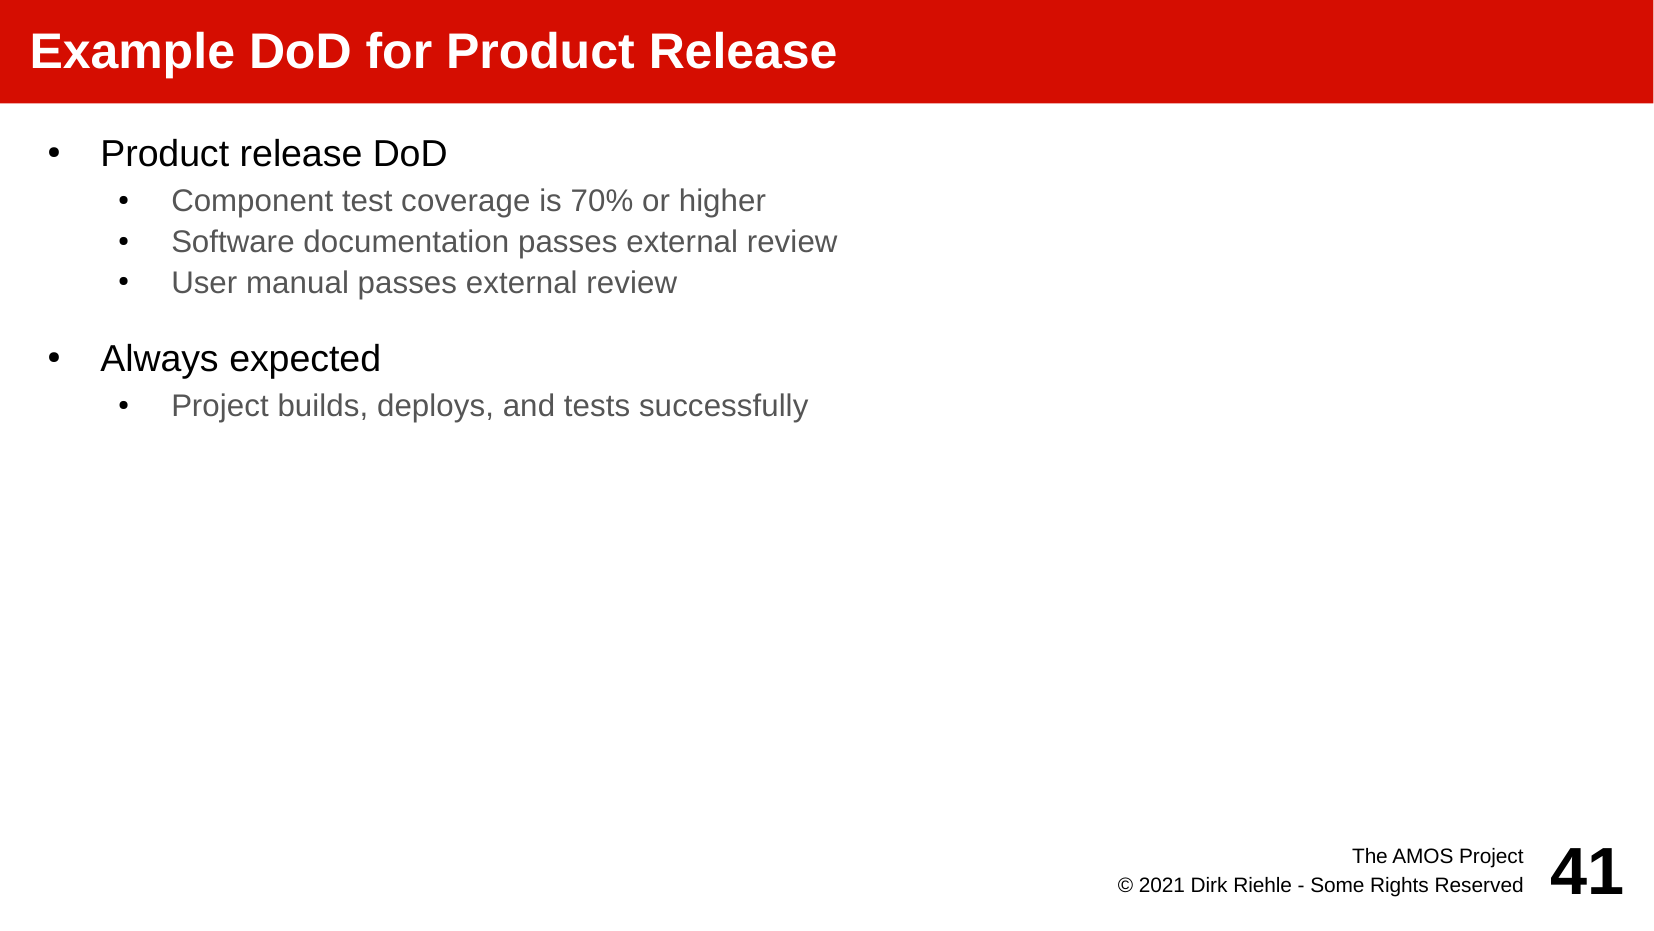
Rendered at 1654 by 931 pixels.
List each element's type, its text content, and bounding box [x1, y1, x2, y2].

title Example DoD for Product Release [0, 0, 1654, 104]
list Product release DoD Component test coverage is 70% or higher Software documentation passes external review User manual passes external review Always expected Project builds, deploys, and tests successfully [29, 132, 1625, 813]
